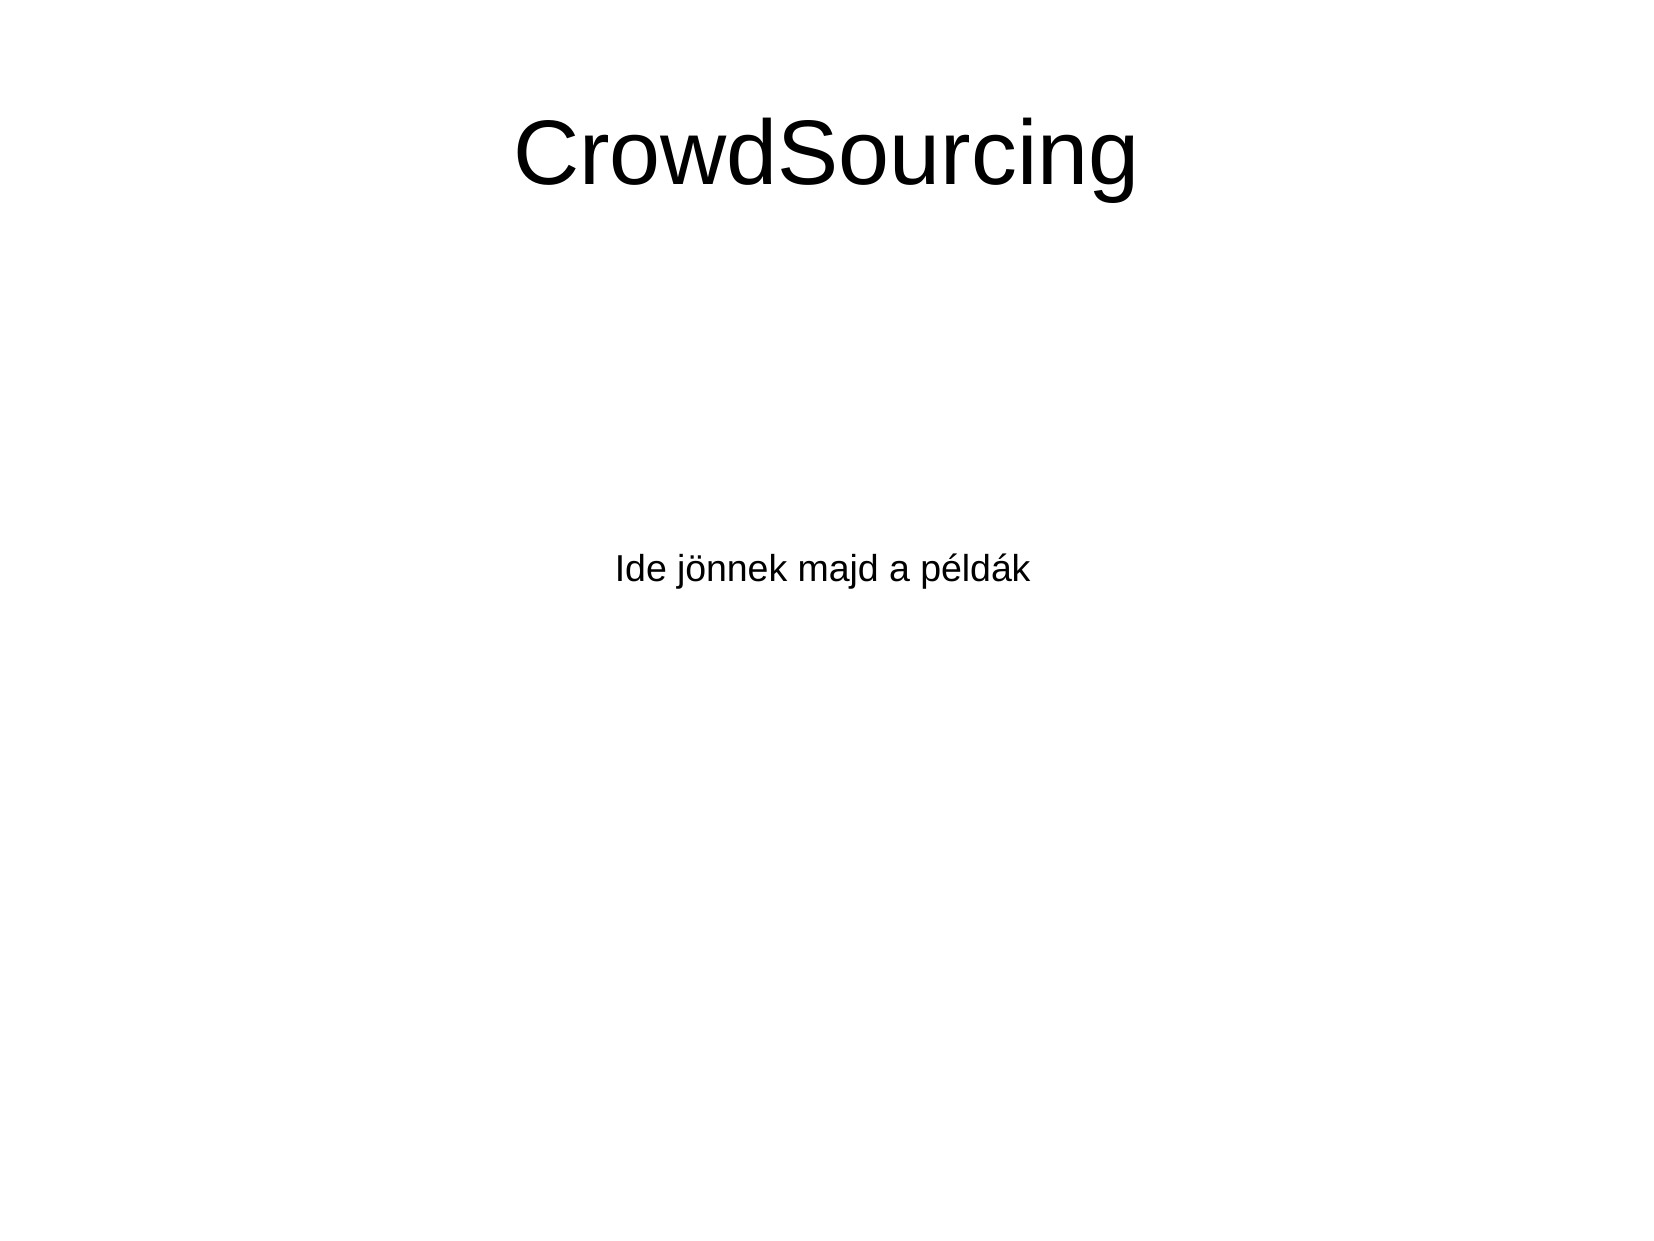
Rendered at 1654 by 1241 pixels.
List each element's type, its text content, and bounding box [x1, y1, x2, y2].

text_box Ide jönnek majd a példák [600, 540, 1046, 597]
title CrowdSourcing [82, 49, 1571, 257]
